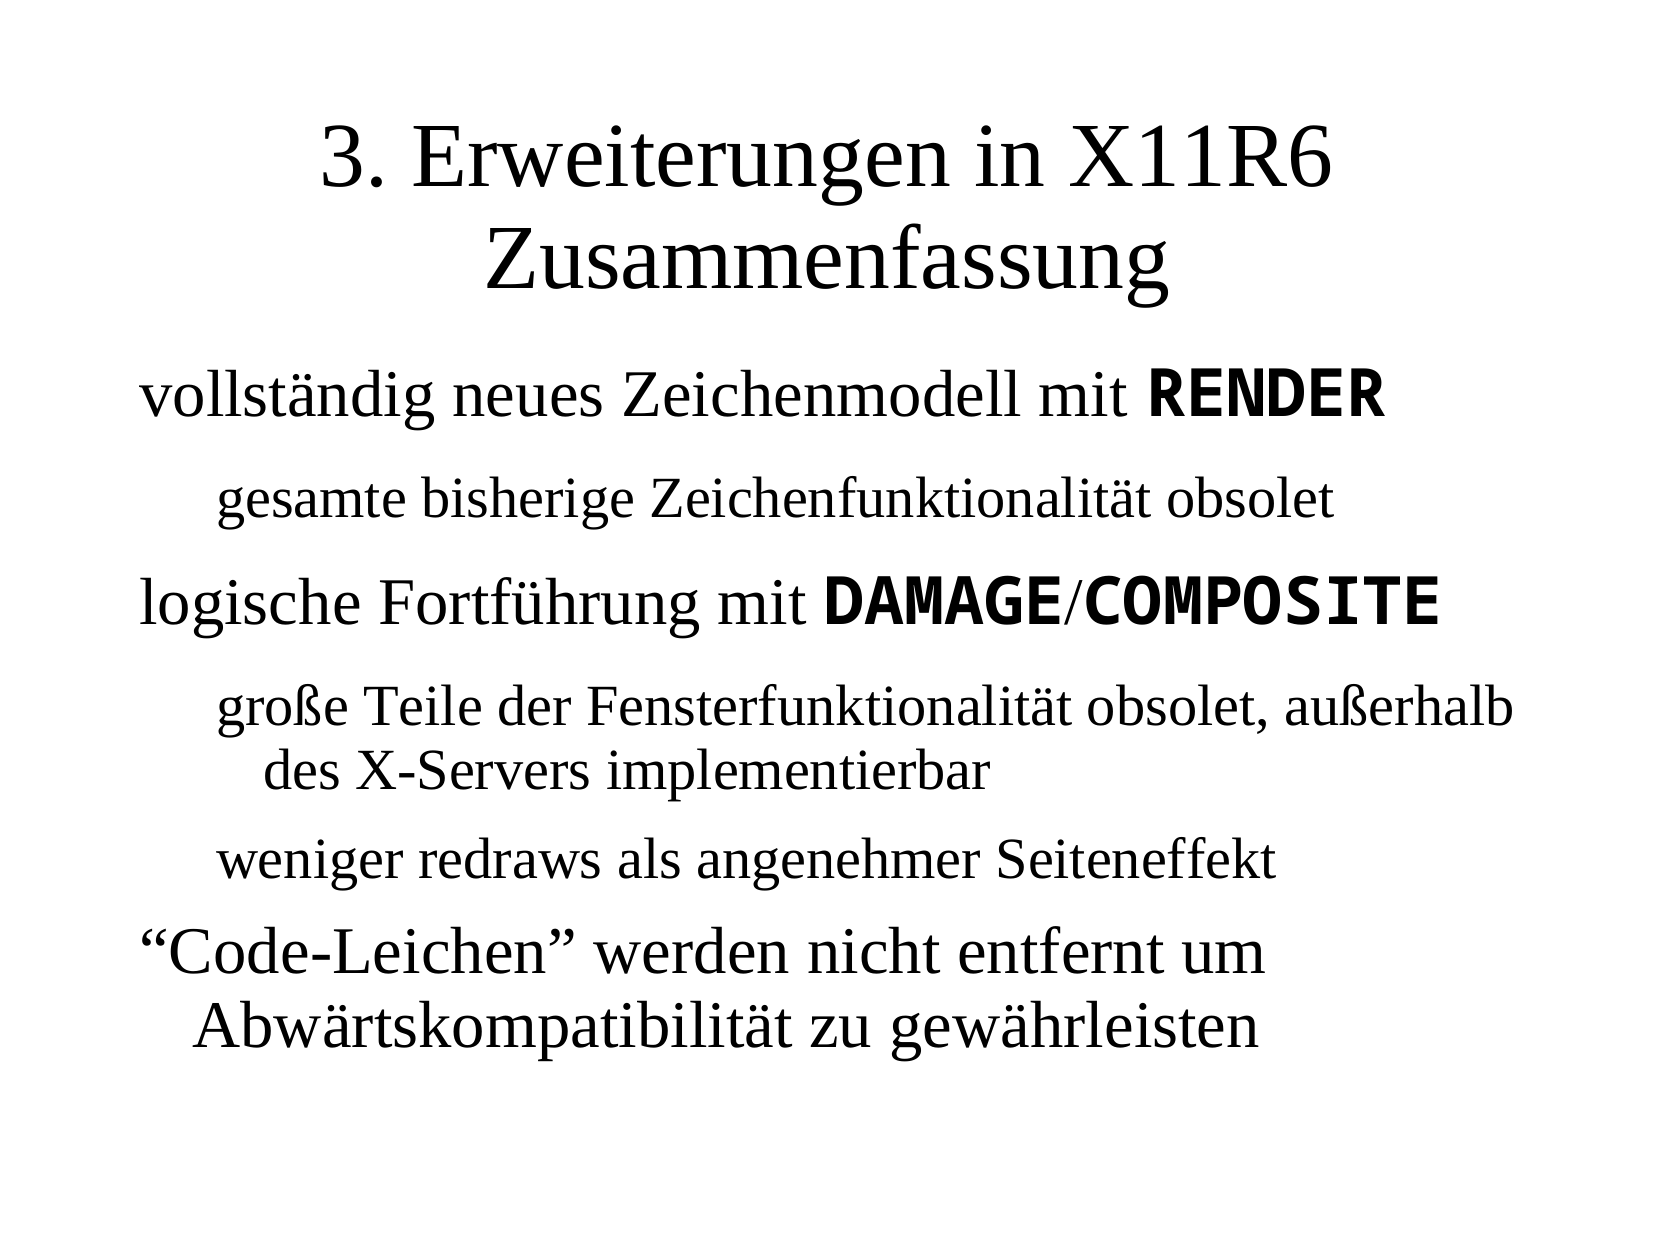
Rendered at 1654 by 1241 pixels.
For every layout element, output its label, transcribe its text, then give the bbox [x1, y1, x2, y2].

title 3. Erweiterungen in X11R6 Zusammenfassung [121, 102, 1534, 311]
list vollständig neues Zeichenmodell mit RENDER gesamte bisherige Zeichenfunktionalität obsolet logische Fortführung mit DAMAGE/COMPOSITE große Teile der Fensterfunktionalität obsolet, außerhalb des X-Servers implementierbar weniger redraws als angenehmer Seiteneffekt “Code-Leichen” werden nicht entfernt um Abwärtskompatibilität zu gewährleisten [121, 344, 1534, 1127]
